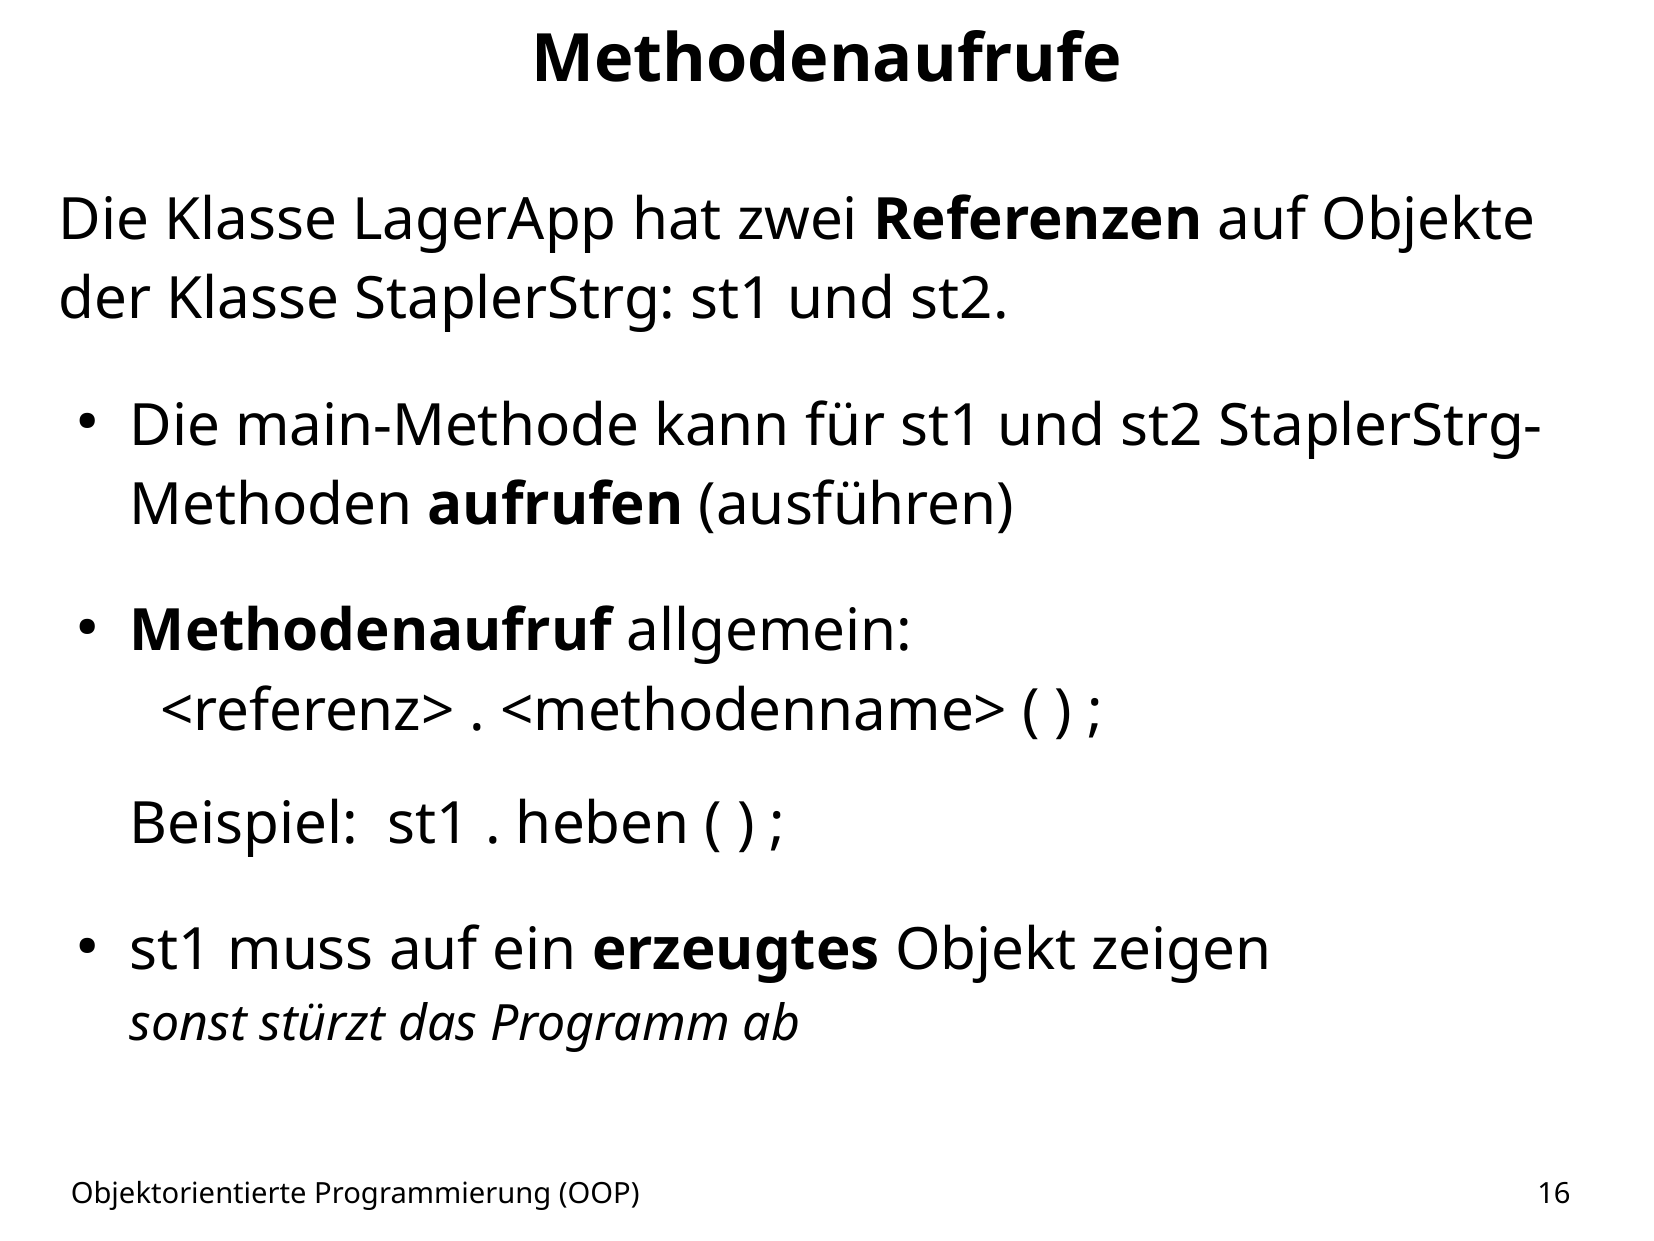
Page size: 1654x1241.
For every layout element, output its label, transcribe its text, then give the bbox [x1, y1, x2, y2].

list Die Klasse LagerApp hat zwei Referenzen auf Objekte der Klasse StaplerStrg: st1 und st2. Die main-Methode kann für st1 und st2 StaplerStrg-Methoden aufrufen (ausführen) Methodenaufruf allgemein: <referenz> . <methodenname> ( ) ; Beispiel: st1 . heben ( ) ; st1 muss auf ein erzeugtes Objekt zeigen sonst stürzt das Programm ab [59, 177, 1607, 1123]
title Methodenaufrufe [0, 5, 1654, 107]
